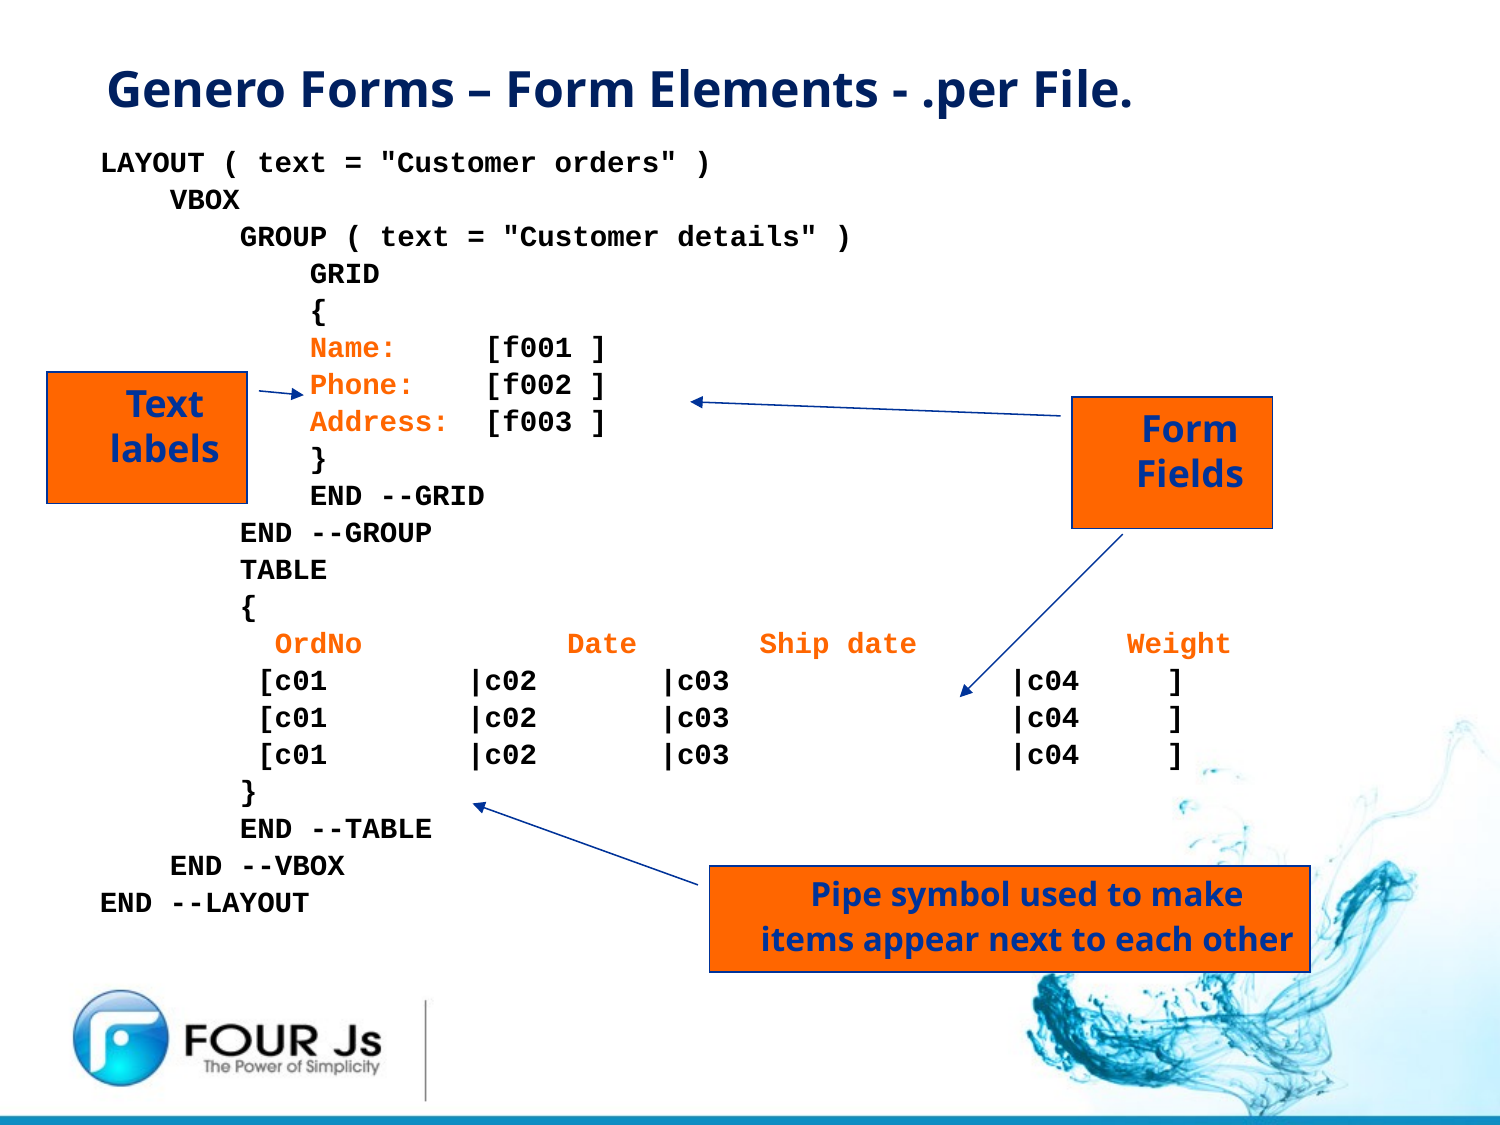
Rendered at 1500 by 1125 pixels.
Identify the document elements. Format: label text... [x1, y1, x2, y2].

text_box LAYOUT ( text = "Customer orders" ) VBOX GROUP ( text = "Customer details" ) GRID { Name: [f001 ] Phone: [f002 ] Address: [f003 ] } END --GRID END --GROUP TABLE { OrdNo Date Ship date Weight [c01 |c02 |c03 |c04 ] [c01 |c02 |c03 |c04 ] [c01 |c02 |c03 |c04 ] } END --TABLE END --VBOX END --LAYOUT [84, 141, 1435, 973]
text_box Form Fields [1072, 397, 1272, 528]
text_box Text labels [47, 372, 247, 504]
text_box Pipe symbol used to make items appear next to each other [710, 866, 1310, 972]
title Genero Forms – Form Elements - .per File. [106, 35, 1388, 141]
picture [0, 0, 1500, 1122]
